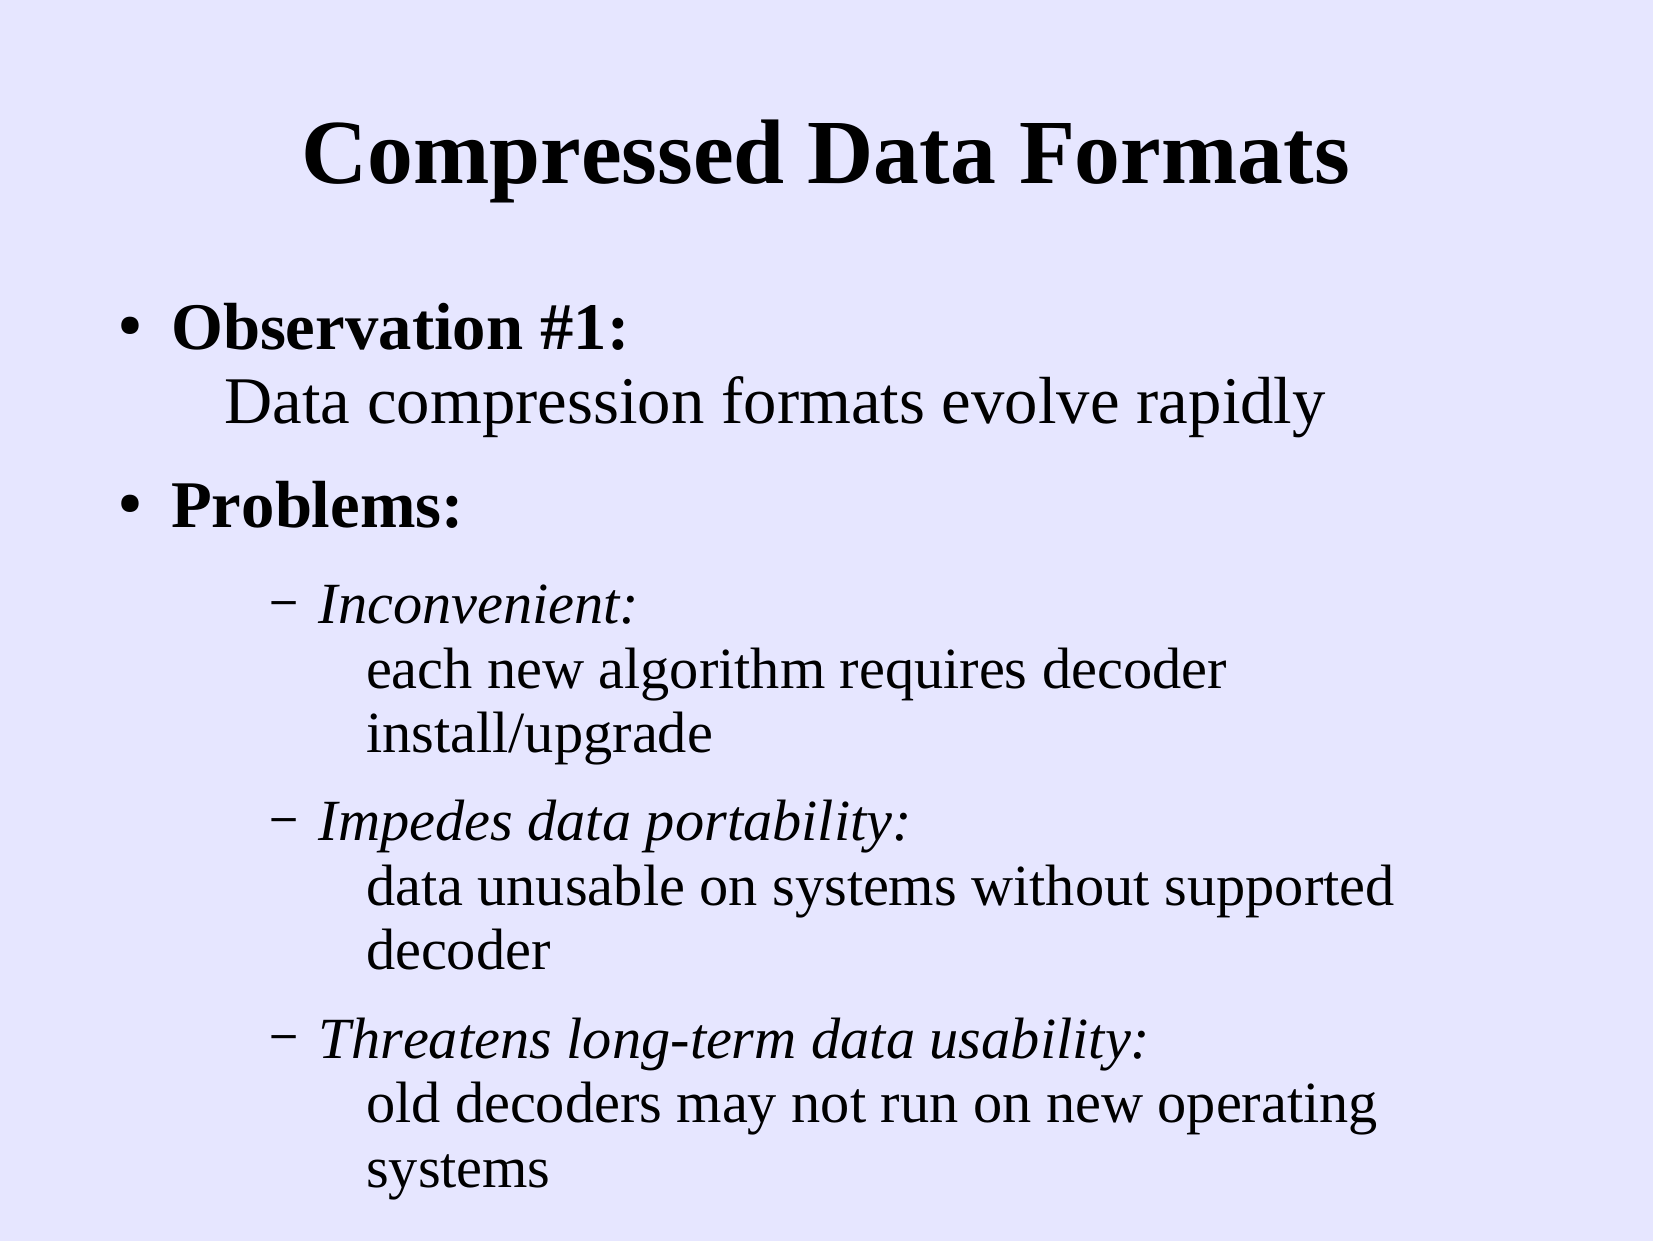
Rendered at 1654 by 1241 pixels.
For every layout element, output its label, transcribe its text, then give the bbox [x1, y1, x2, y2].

list Observation #1: Data compression formats evolve rapidly Problems: Inconvenient: each new algorithm requires decoder install/upgrade Impedes data portability: data unusable on systems without supported decoder Threatens long-term data usability: old decoders may not run on new operating systems [82, 290, 1571, 1095]
title Compressed Data Formats [82, 49, 1571, 257]
